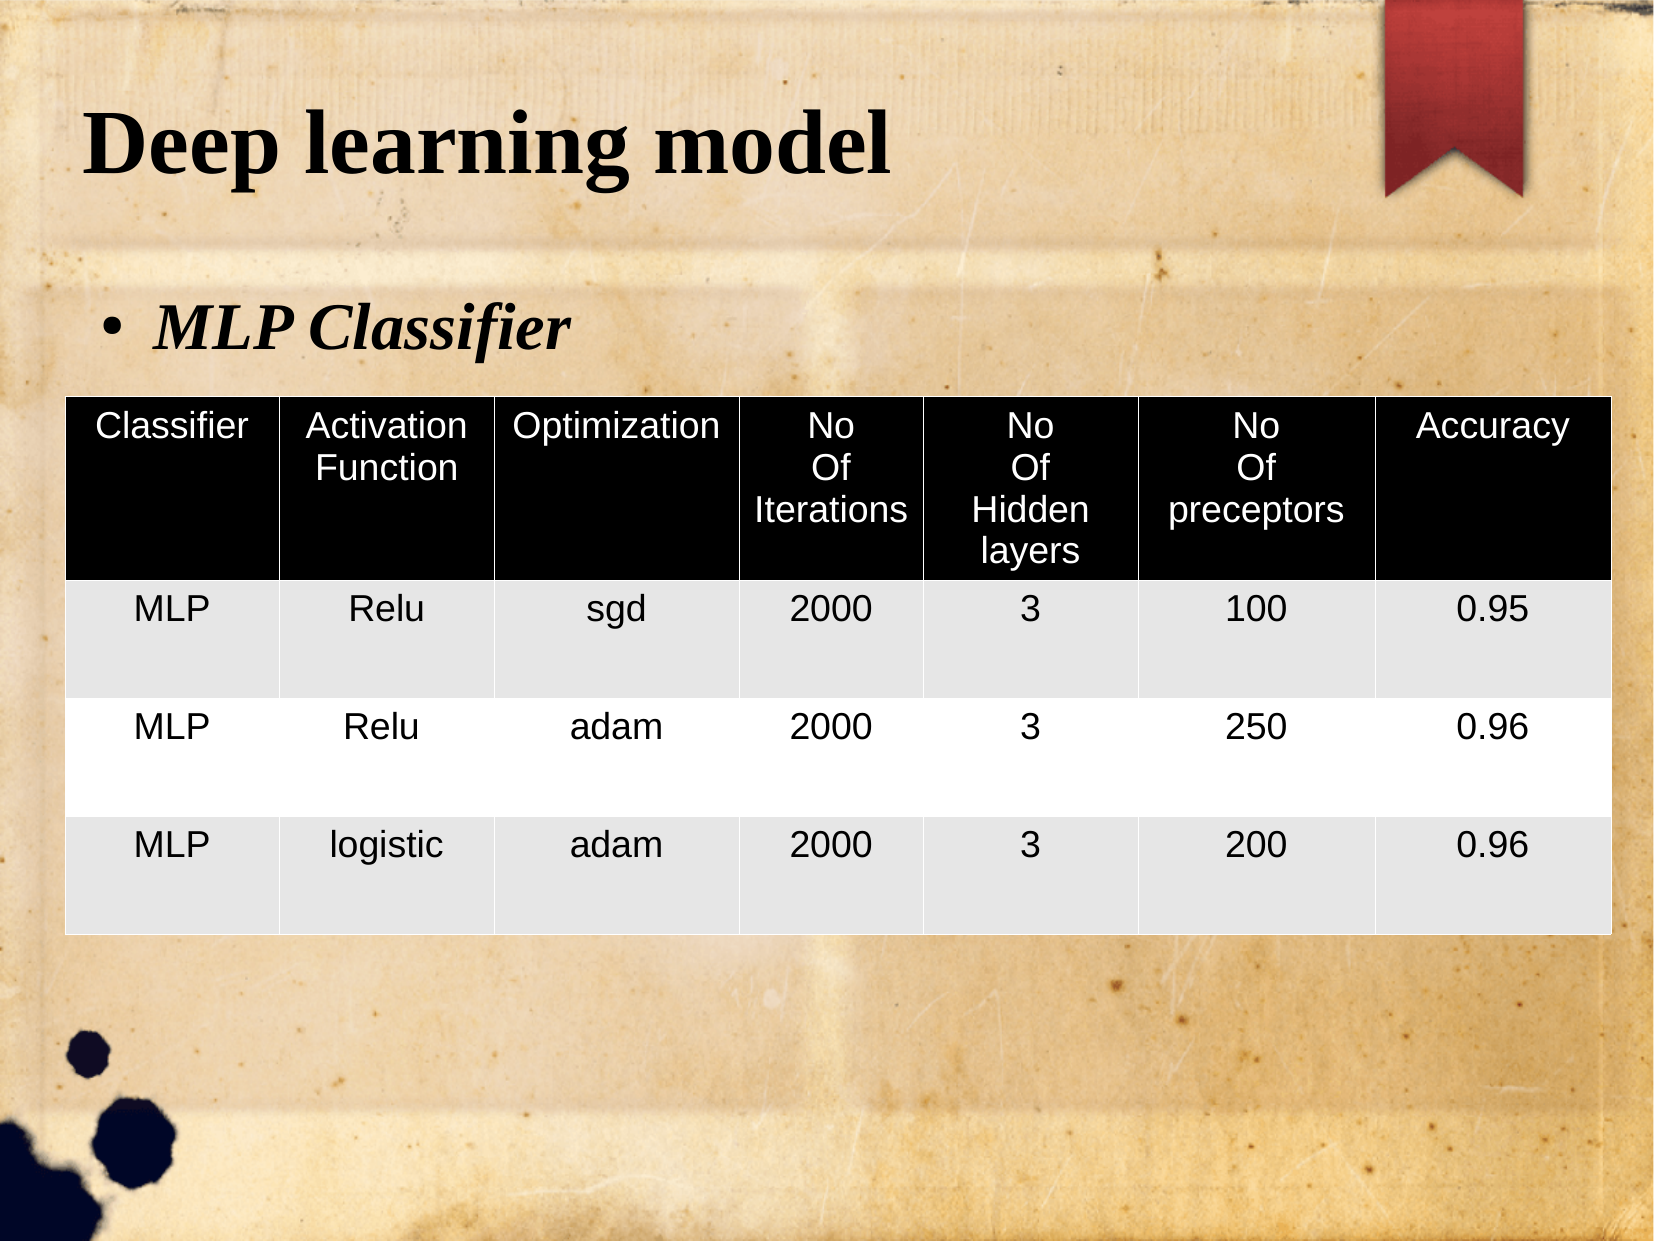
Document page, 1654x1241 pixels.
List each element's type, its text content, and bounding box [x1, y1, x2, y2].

table_cell 2000 [740, 817, 923, 934]
table_cell adam [495, 699, 739, 816]
table_cell 200 [1139, 817, 1375, 934]
table_header Classifier [66, 397, 279, 580]
table_cell 0.96 [1376, 817, 1611, 934]
table_header No Of preceptors [1139, 397, 1375, 580]
table_header No Of Hidden layers [924, 397, 1138, 580]
table_cell MLP [66, 817, 279, 934]
table_cell 250 [1139, 699, 1375, 816]
table_header No Of Iterations [740, 397, 923, 580]
table_cell 0.96 [1376, 699, 1611, 816]
table_cell MLP [66, 581, 279, 698]
table_cell 100 [1139, 581, 1375, 698]
table_header Activation Function [280, 397, 494, 580]
table_header Accuracy [1376, 397, 1611, 580]
table_cell sgd [495, 581, 739, 698]
table_header Optimization [495, 397, 739, 580]
table_cell 3 [924, 699, 1138, 816]
table_cell MLP [66, 699, 279, 816]
table_cell Relu [280, 699, 494, 816]
table_cell logistic [280, 817, 494, 934]
table_cell 3 [924, 581, 1138, 698]
table_cell 2000 [740, 581, 923, 698]
table_cell 3 [924, 817, 1138, 934]
table_cell 0.95 [1376, 581, 1611, 698]
title Deep learning model [82, 49, 1347, 237]
table_cell 2000 [740, 699, 923, 816]
picture [0, 0, 1654, 1241]
table_cell adam [495, 817, 739, 934]
list MLP Classifier [82, 290, 793, 391]
table_cell Relu [280, 581, 494, 698]
